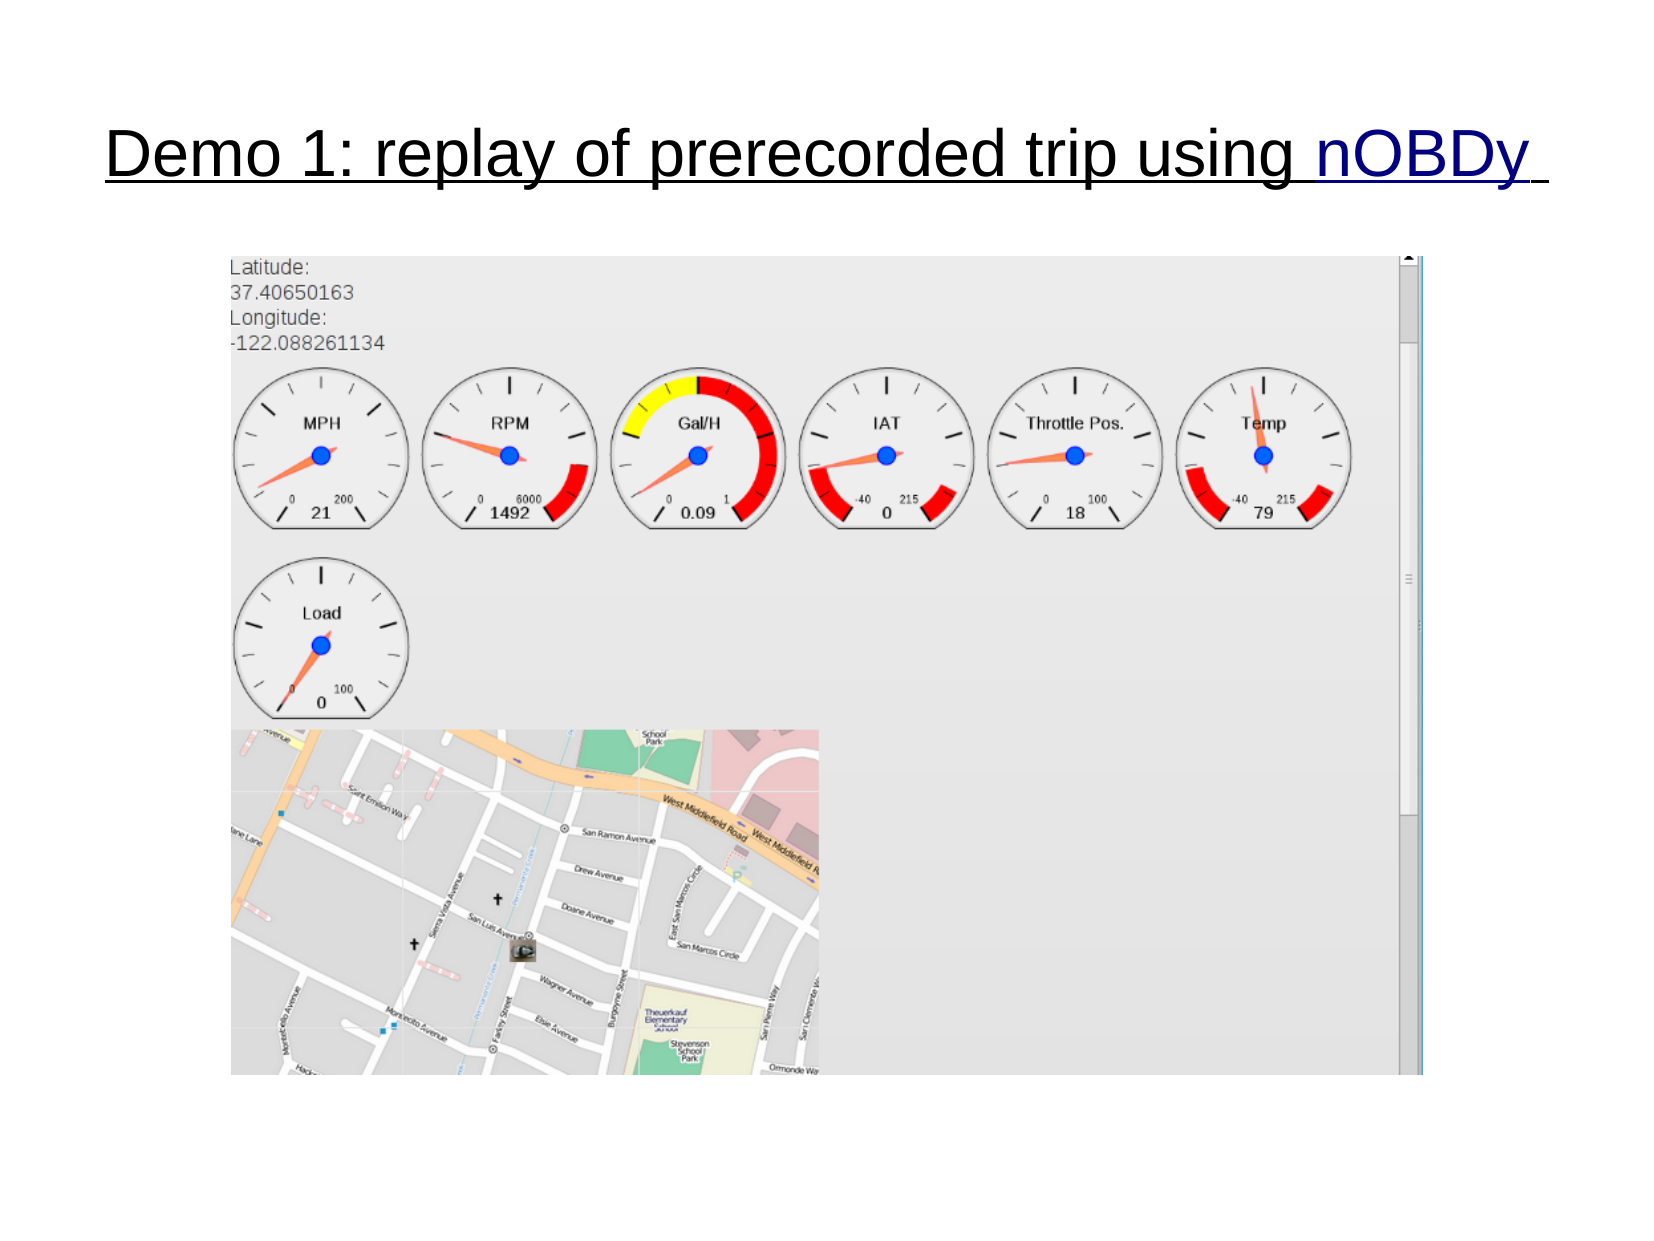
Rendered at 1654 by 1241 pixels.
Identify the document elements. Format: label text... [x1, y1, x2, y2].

picture [231, 256, 1423, 1075]
title Demo 1: replay of prerecorded trip using nOBDy [82, 49, 1571, 257]
